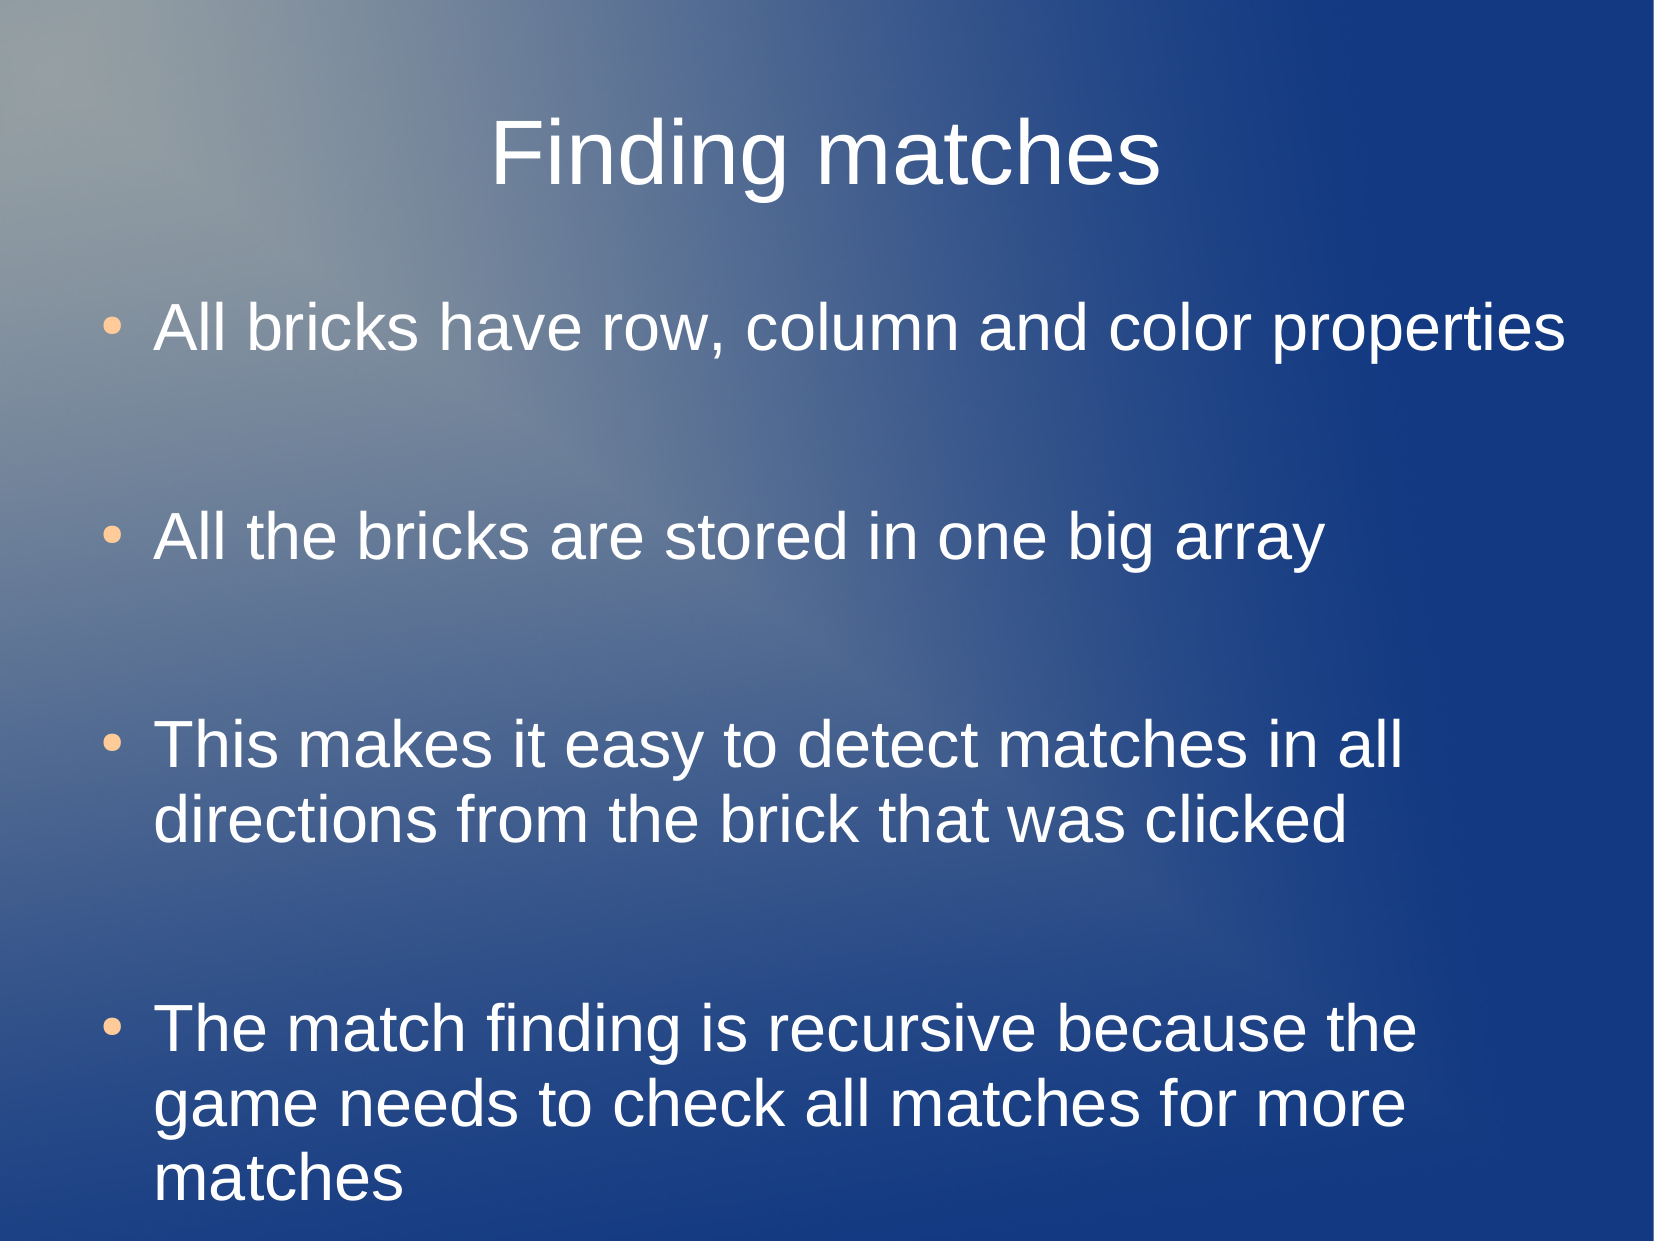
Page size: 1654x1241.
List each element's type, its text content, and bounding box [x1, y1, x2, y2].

list All bricks have row, column and color properties All the bricks are stored in one big array This makes it easy to detect matches in all directions from the brick that was clicked The match finding is recursive because the game needs to check all matches for more matches [82, 290, 1571, 1213]
picture [0, 0, 1654, 1241]
title Finding matches [82, 49, 1571, 257]
